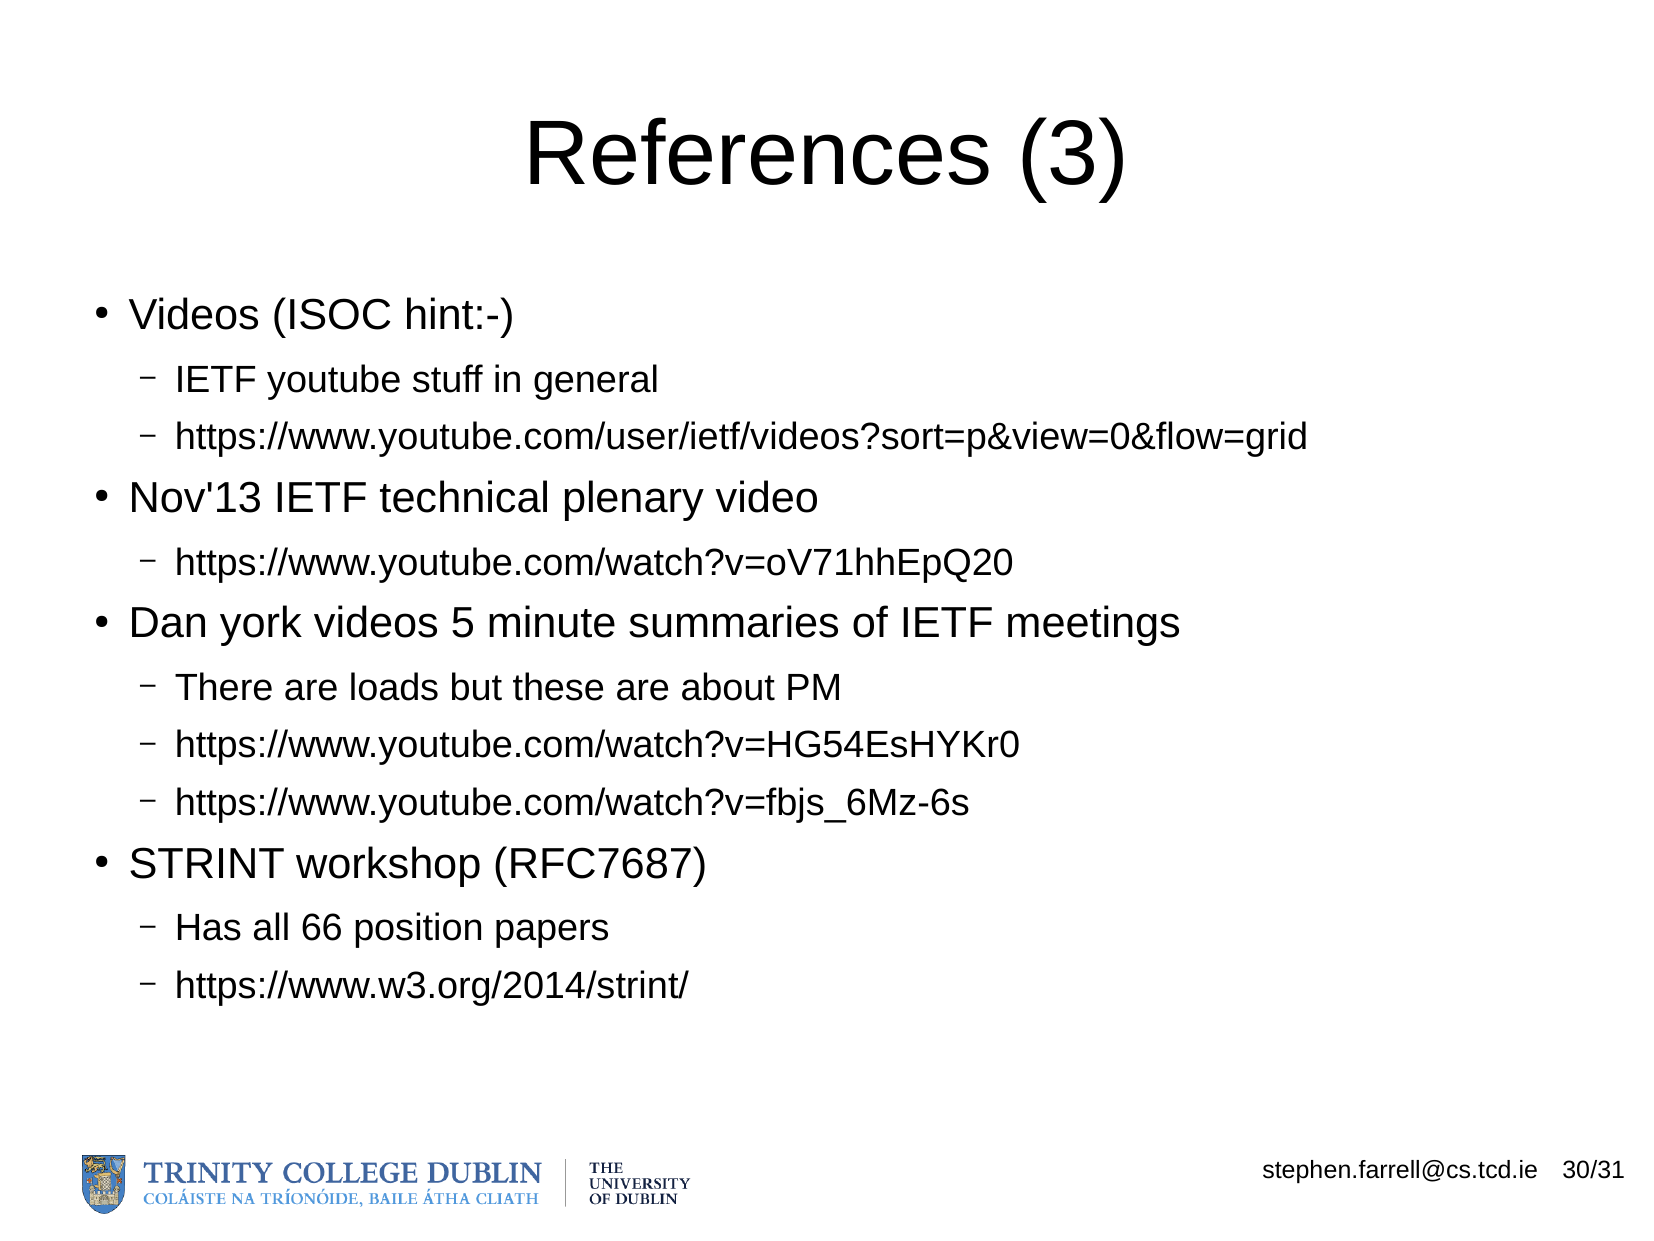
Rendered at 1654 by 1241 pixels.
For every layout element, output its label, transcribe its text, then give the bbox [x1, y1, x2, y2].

picture [82, 1155, 694, 1214]
list Videos (ISOC hint:-) IETF youtube stuff in general https://www.youtube.com/user/ietf/videos?sort=p&view=0&flow=grid Nov'13 IETF technical plenary video https://www.youtube.com/watch?v=oV71hhEpQ20 Dan york videos 5 minute summaries of IETF meetings There are loads but these are about PM https://www.youtube.com/watch?v=HG54EsHYKr0 https://www.youtube.com/watch?v=fbjs_6Mz-6s STRINT workshop (RFC7687) Has all 66 position papers https://www.w3.org/2014/strint/ [82, 290, 1571, 1010]
title References (3) [82, 49, 1571, 257]
